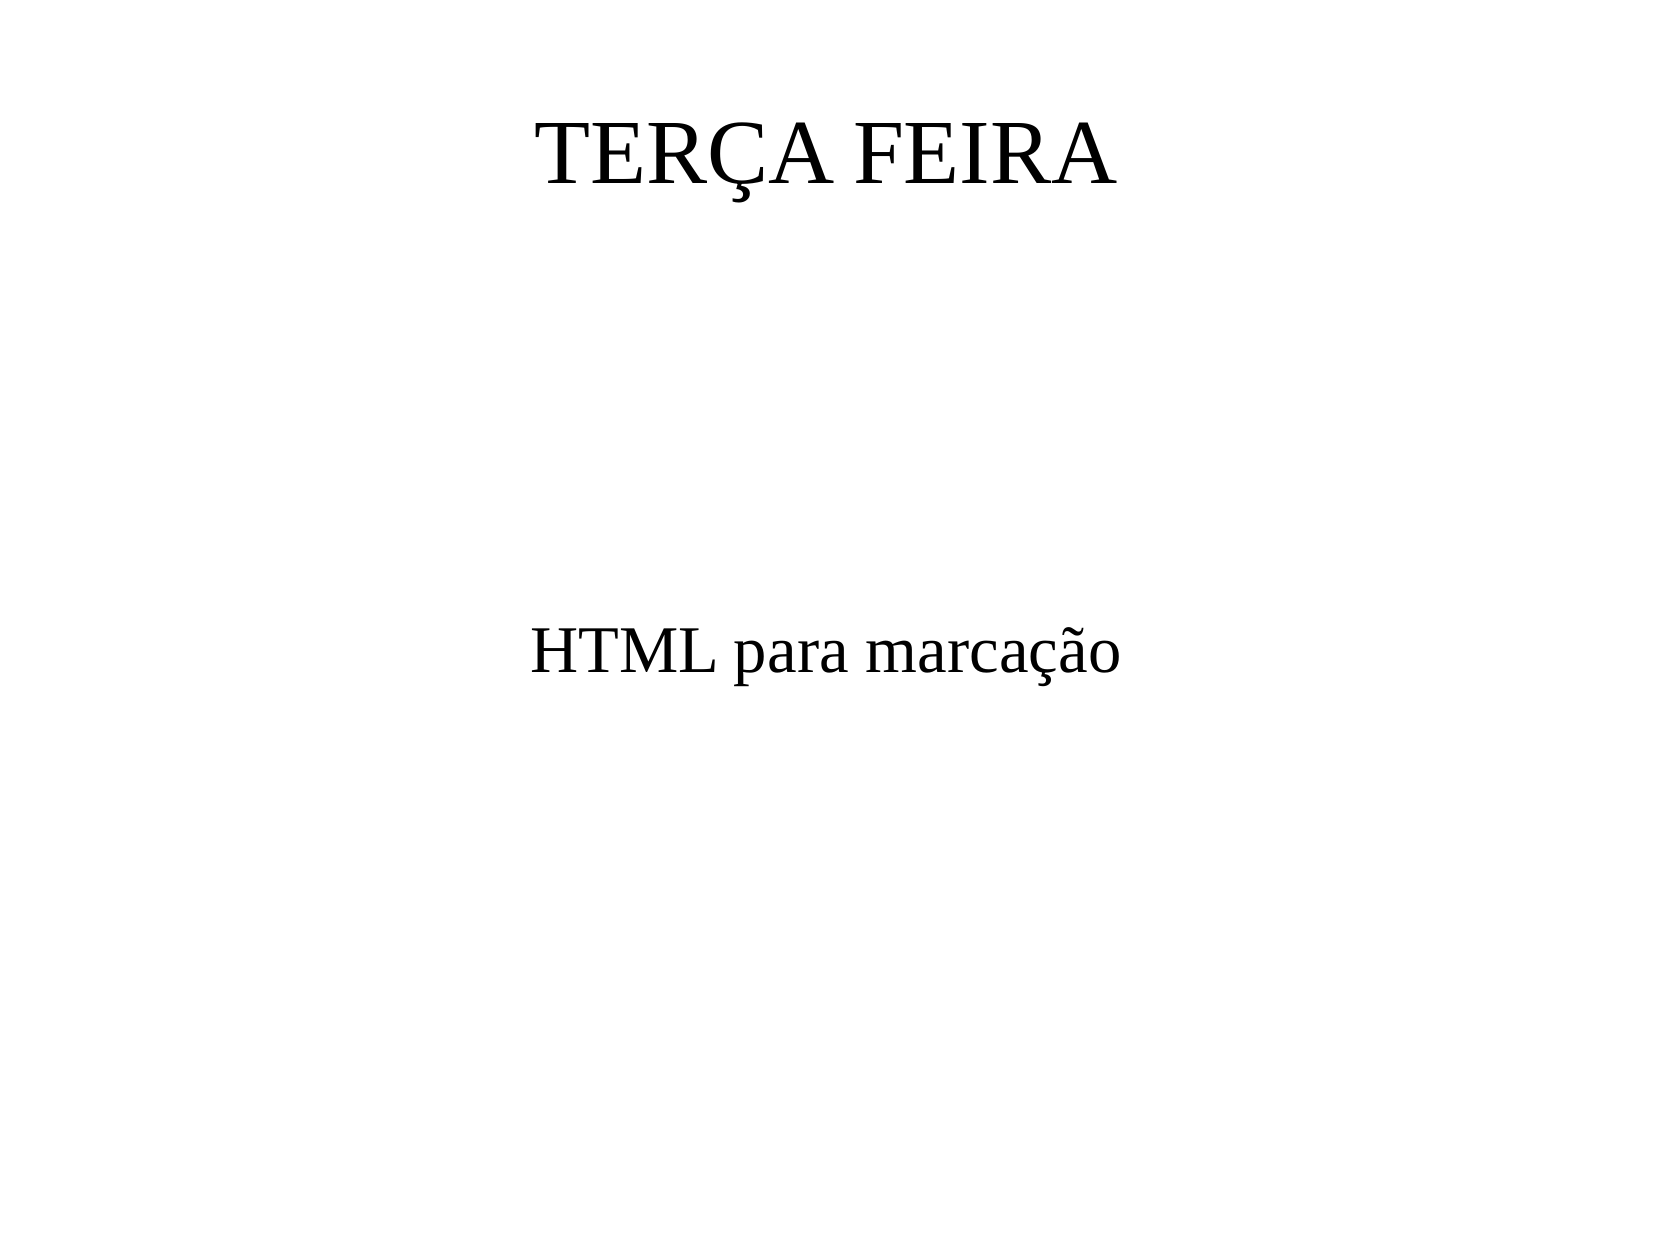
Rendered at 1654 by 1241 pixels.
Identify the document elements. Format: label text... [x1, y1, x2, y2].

subtitle HTML para marcação [82, 290, 1571, 1010]
title TERÇA FEIRA [82, 49, 1571, 257]
